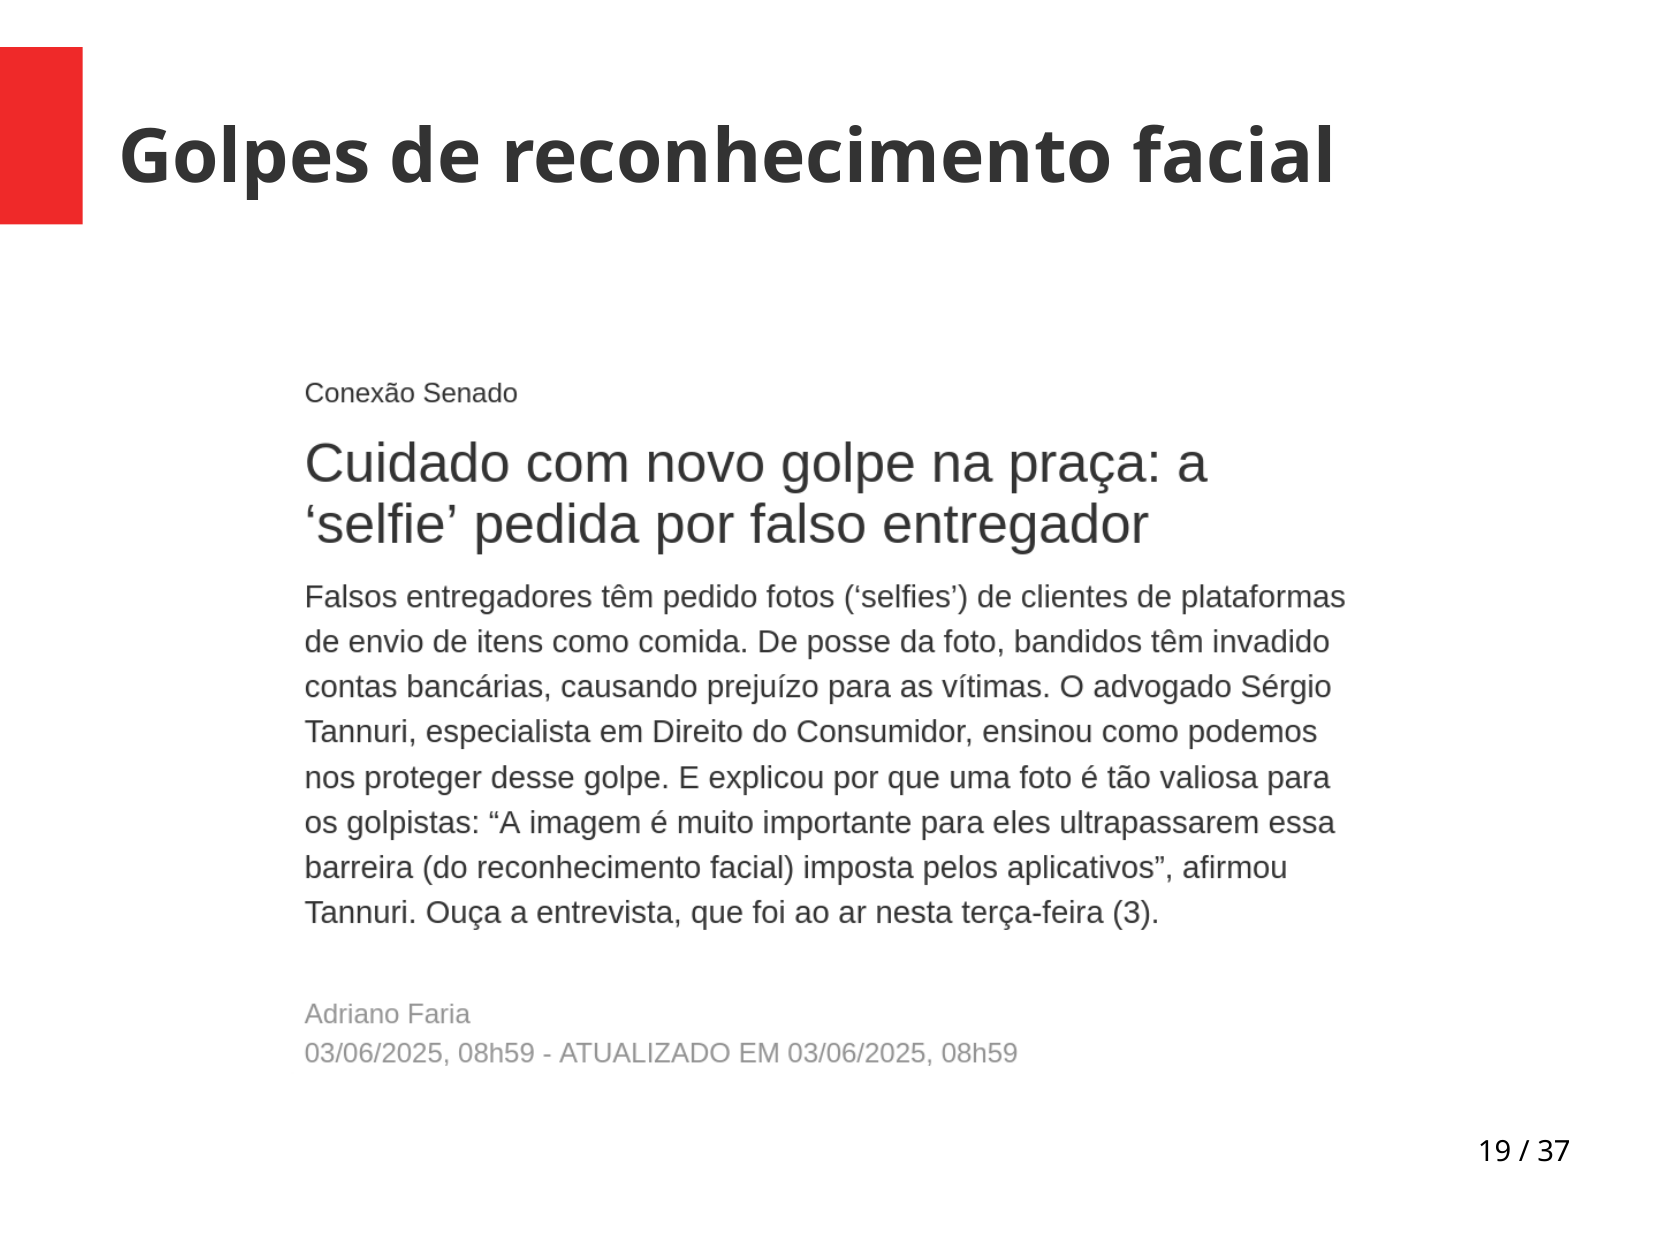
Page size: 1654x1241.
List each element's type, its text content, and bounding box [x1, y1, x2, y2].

picture [291, 354, 1362, 1074]
title Golpes de reconhecimento facial [118, 49, 1571, 257]
